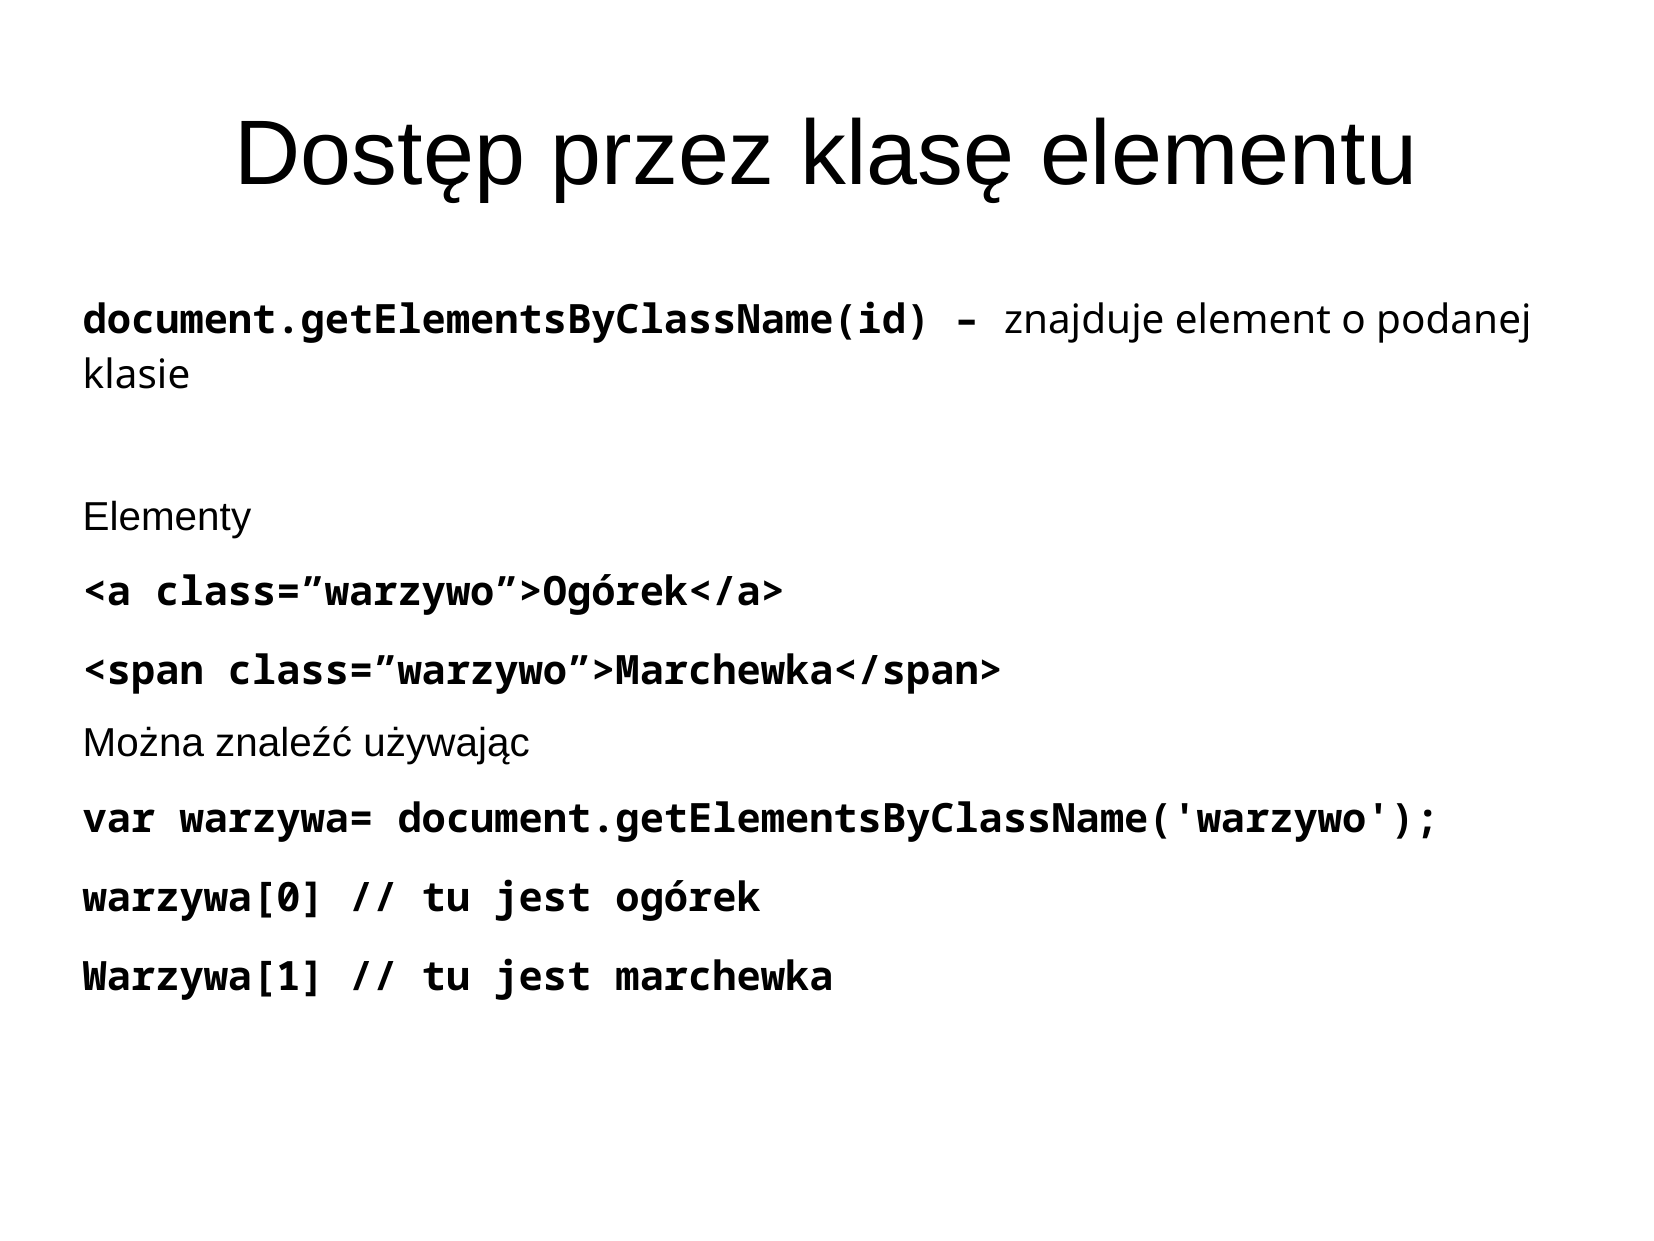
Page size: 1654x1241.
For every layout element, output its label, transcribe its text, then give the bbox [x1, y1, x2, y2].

list document.getElementsByClassName(id) – znajduje element o podanej klasie Elementy <a class=”warzywo”>Ogórek</a> <span class=”warzywo”>Marchewka</span> Można znaleźć używając var warzywa= document.getElementsByClassName('warzywo'); warzywa[0] // tu jest ogórek Warzywa[1] // tu jest marchewka [82, 290, 1571, 1010]
title Dostęp przez klasę elementu [82, 49, 1571, 257]
